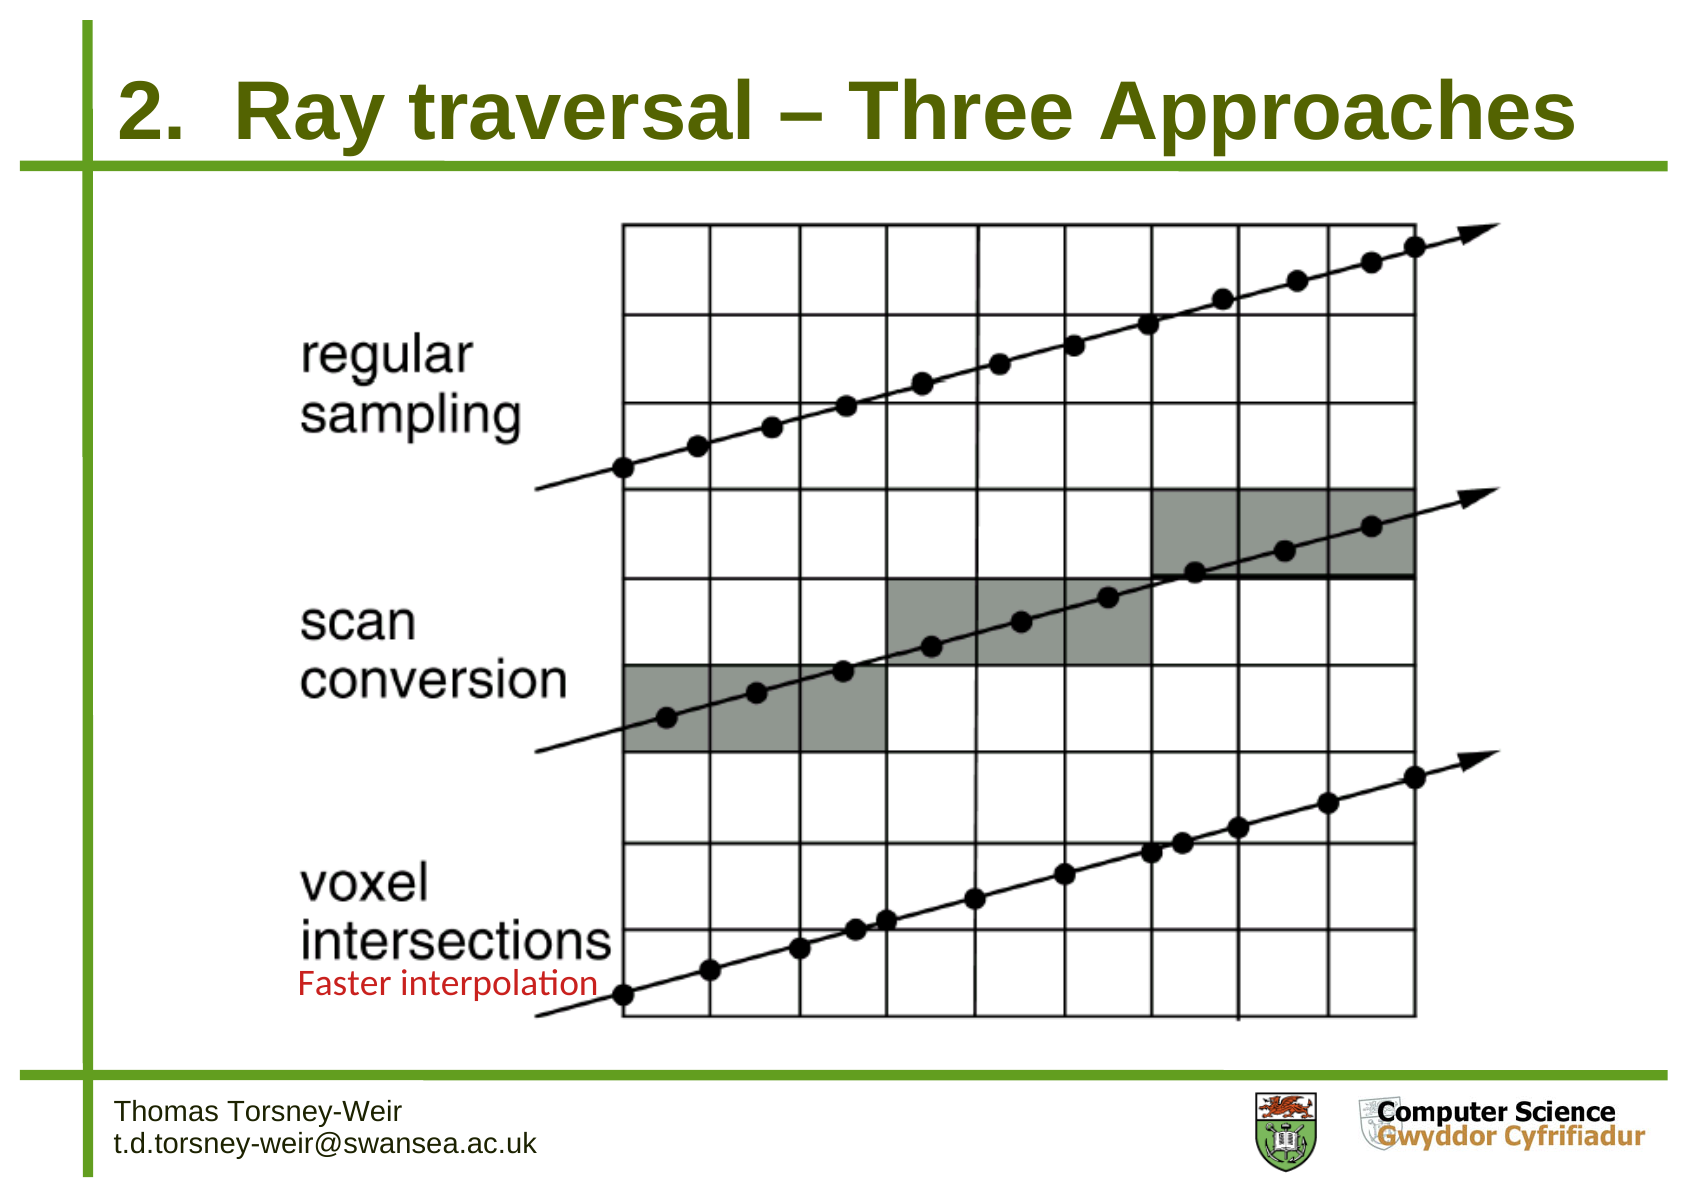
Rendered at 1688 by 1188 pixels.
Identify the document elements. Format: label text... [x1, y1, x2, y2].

text_box Faster interpolation [282, 950, 615, 1010]
picture [1240, 1092, 1654, 1173]
title 2. Ray traversal – Three Approaches [101, 29, 1666, 166]
picture [276, 192, 1522, 1051]
